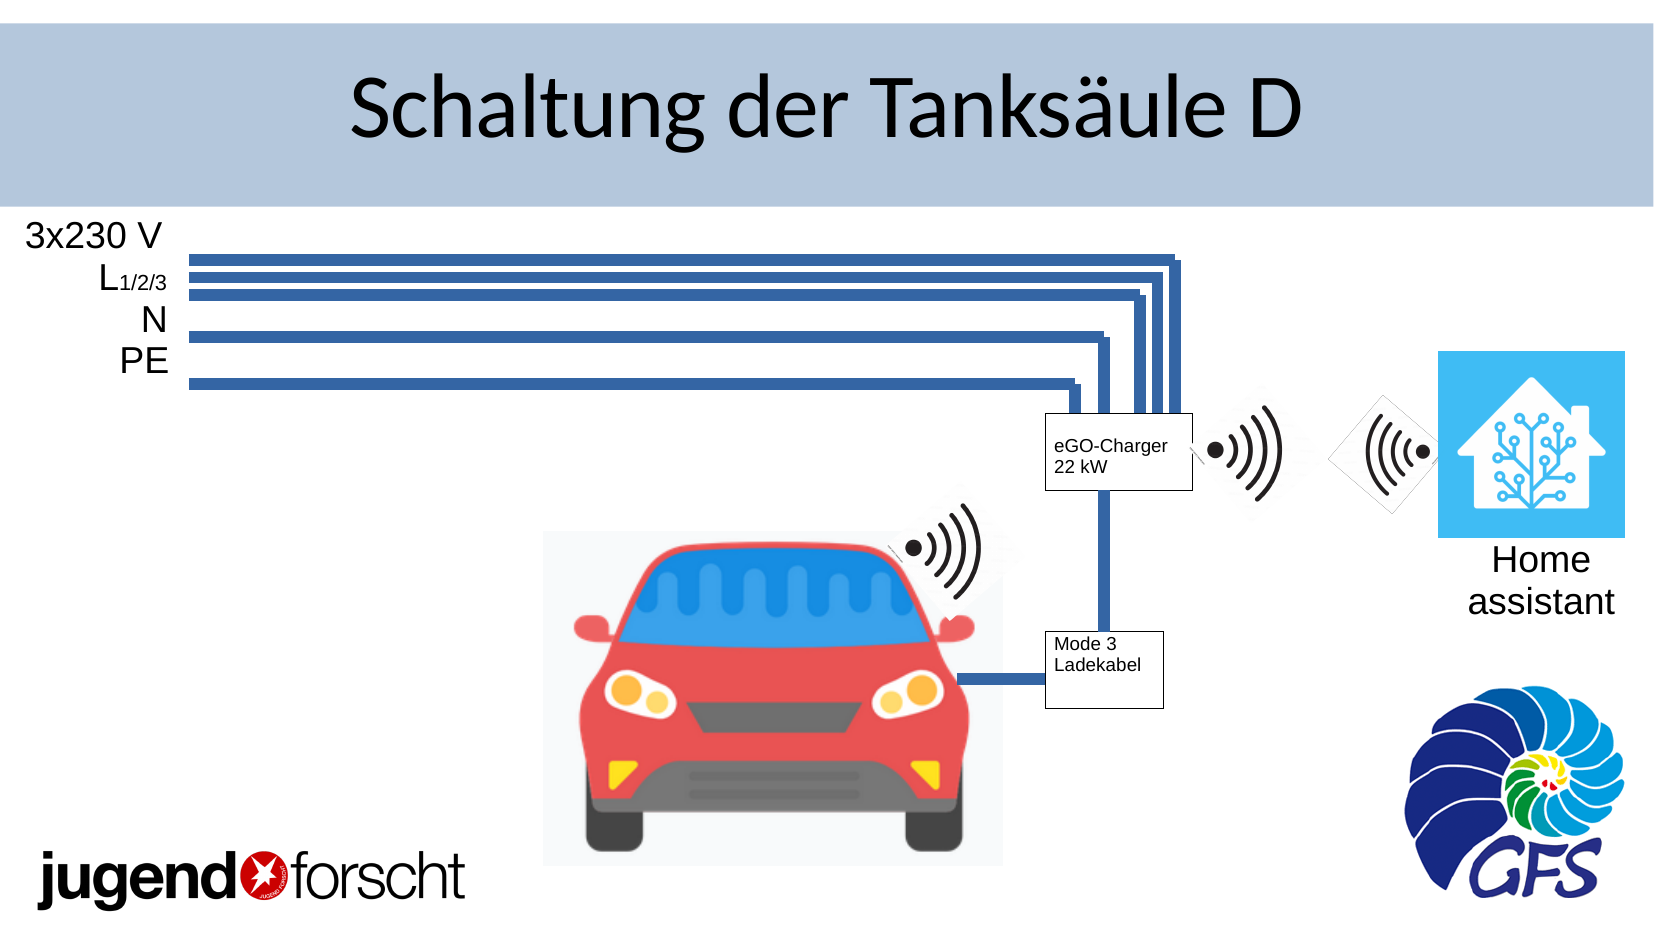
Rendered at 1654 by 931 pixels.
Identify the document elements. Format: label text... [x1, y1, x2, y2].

picture [29, 846, 473, 916]
title Schaltung der Tanksäule D [0, 23, 1654, 207]
picture [1387, 679, 1643, 916]
text_box Home assistant [1429, 531, 1654, 650]
text_box eGO-Charger 22 kW [1045, 413, 1193, 491]
text_box Mode 3 Ladekabel [1045, 631, 1164, 709]
text_box 3x230 V L1/2/3 N PE [10, 206, 188, 446]
picture [1187, 383, 1326, 523]
picture [1328, 351, 1625, 538]
picture [543, 481, 1025, 866]
